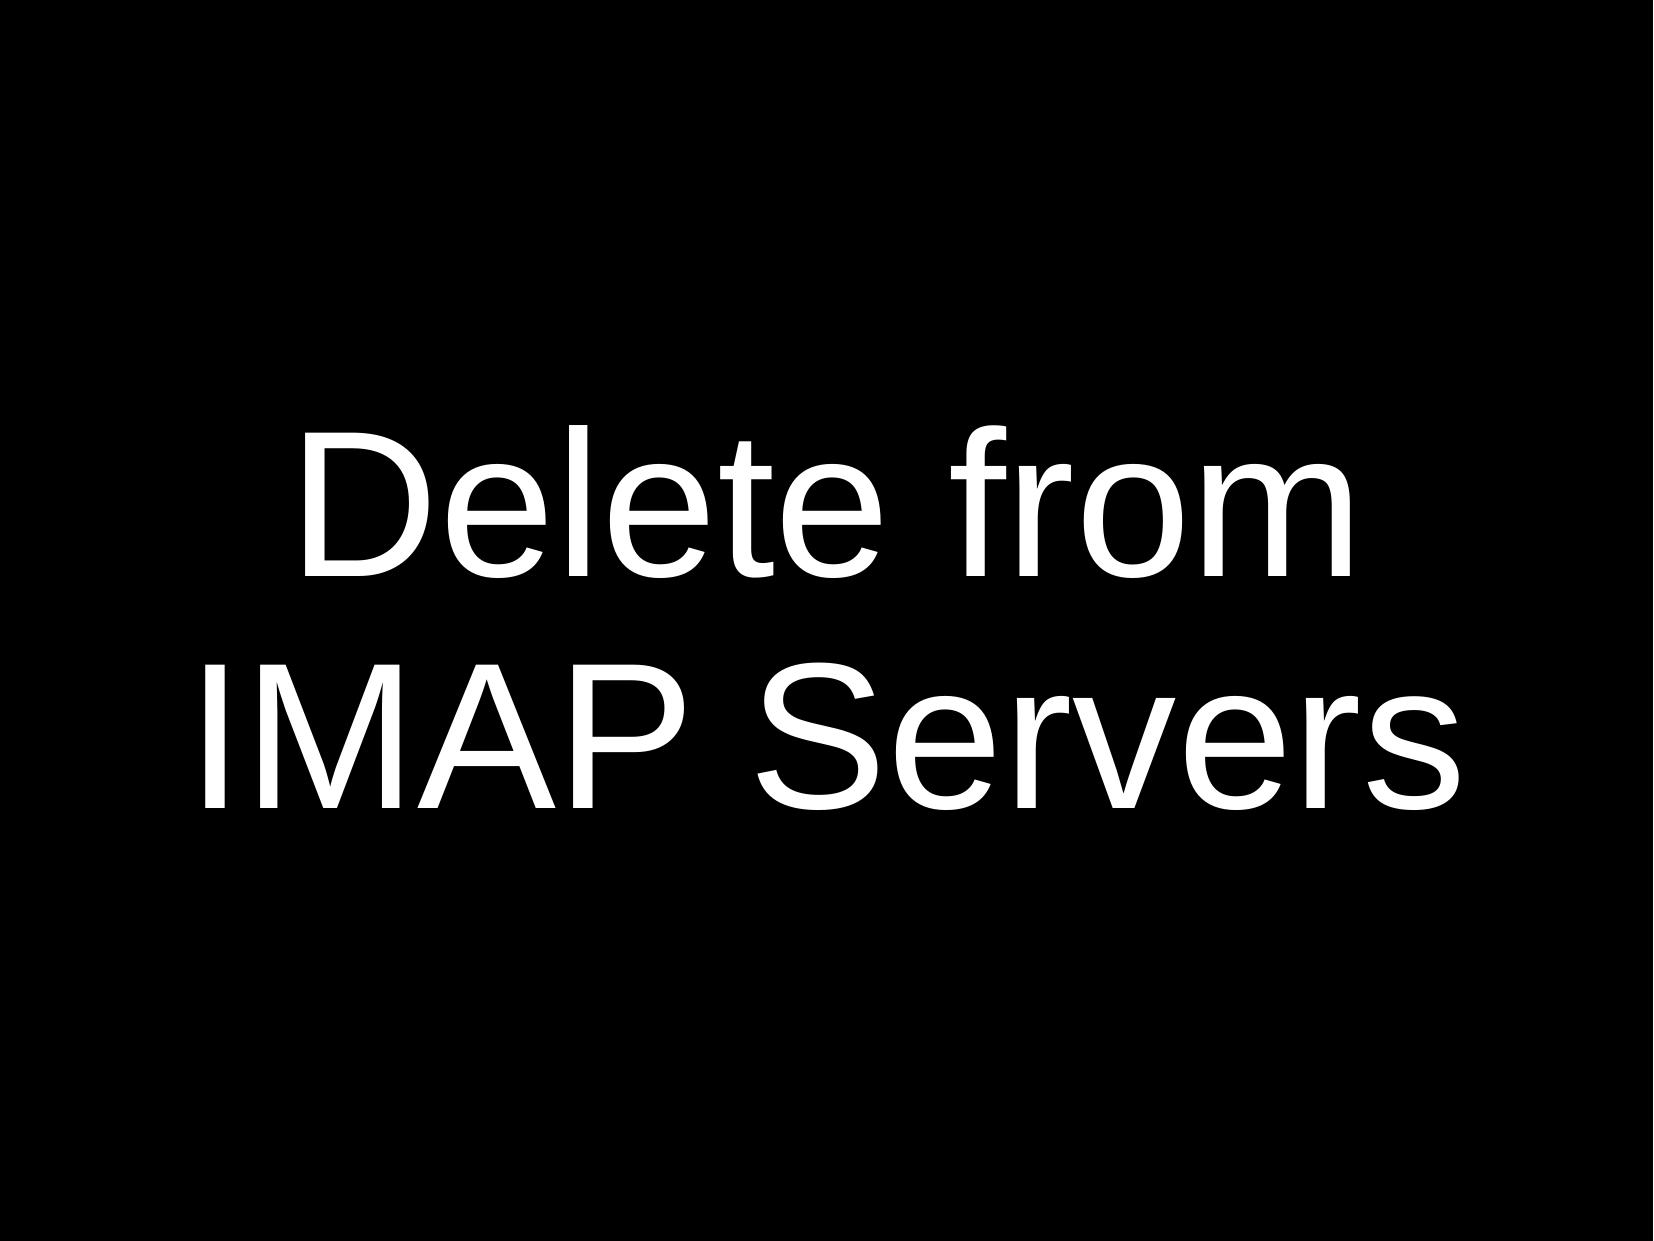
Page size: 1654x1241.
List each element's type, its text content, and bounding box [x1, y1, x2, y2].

title Delete from IMAP Servers [82, 101, 1571, 1140]
